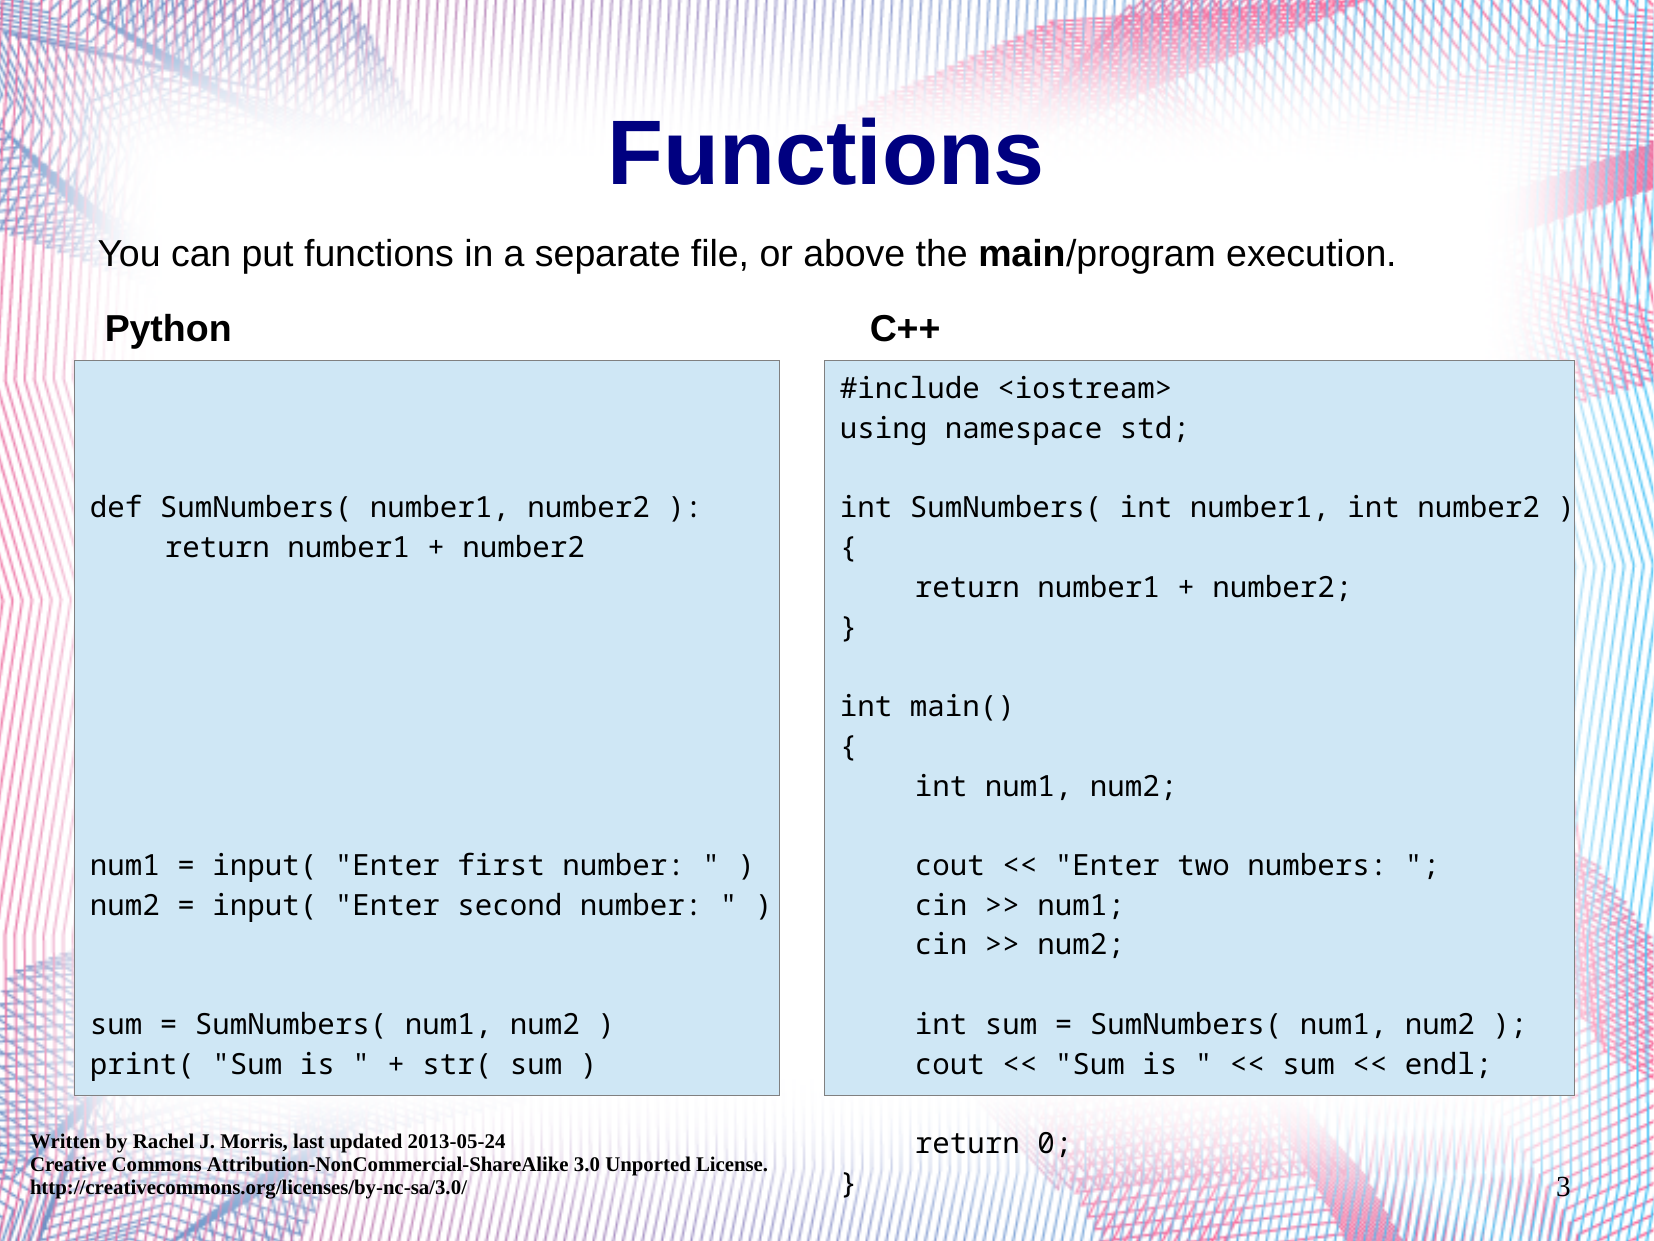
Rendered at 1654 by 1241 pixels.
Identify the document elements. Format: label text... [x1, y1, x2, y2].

text_box def SumNumbers( number1, number2 ): return number1 + number2 num1 = input( "Enter first number: " ) num2 = input( "Enter second number: " ) sum = SumNumbers( num1, num2 ) print( "Sum is " + str( sum ) [74, 360, 780, 1096]
text_box Python [90, 300, 781, 357]
text_box #include <iostream> using namespace std; int SumNumbers( int number1, int number2 ) { return number1 + number2; } int main() { int num1, num2; cout << "Enter two numbers: "; cin >> num1; cin >> num2; int sum = SumNumbers( num1, num2 ); cout << "Sum is " << sum << endl; return 0; } [824, 360, 1575, 1096]
text_box C++ [855, 300, 1546, 357]
title Functions [82, 49, 1571, 225]
text_box You can put functions in a separate file, or above the main/program execution. [82, 225, 1571, 282]
picture [0, 0, 1654, 1241]
